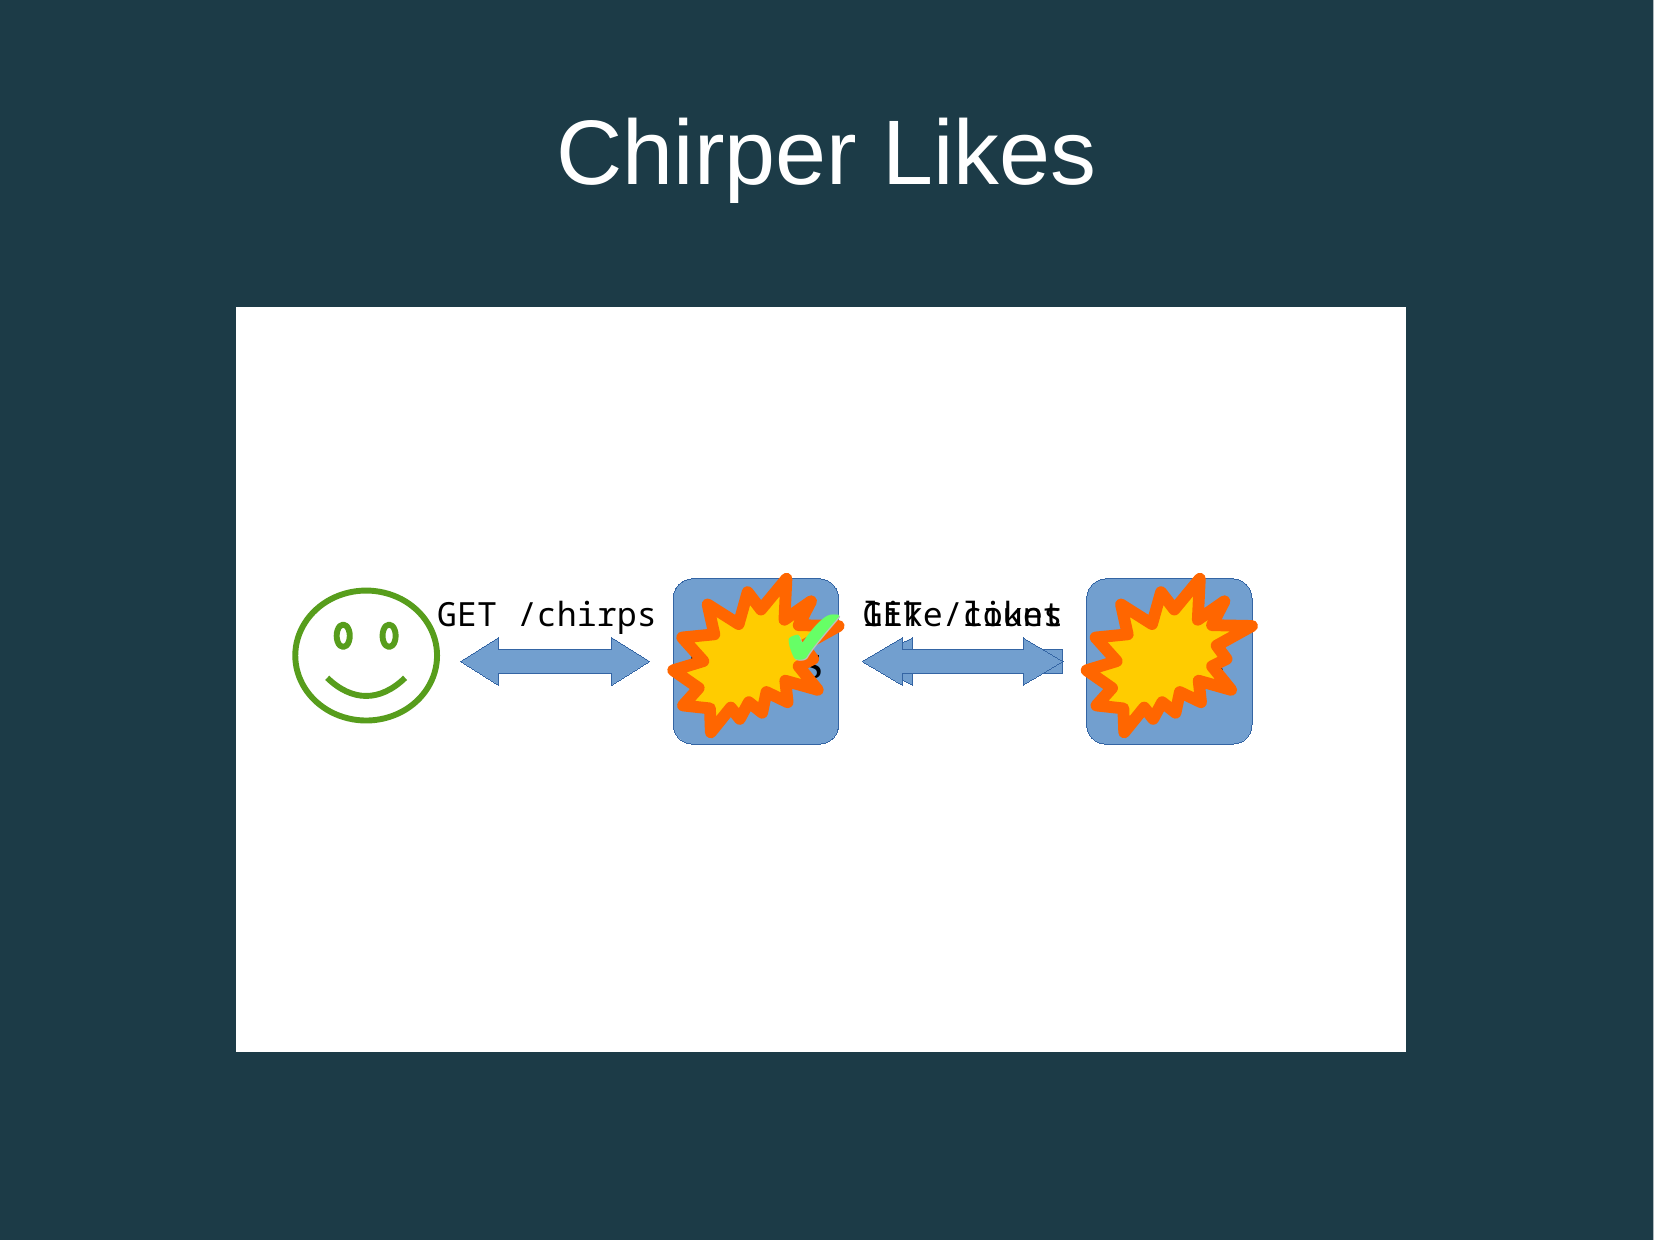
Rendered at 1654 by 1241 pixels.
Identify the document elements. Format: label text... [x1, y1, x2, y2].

text_box Chirps [673, 671, 839, 745]
text_box GET /chirps [437, 590, 658, 630]
text_box Likes [1086, 626, 1253, 745]
text_box [236, 307, 1406, 1052]
text_box Likes [1086, 578, 1199, 670]
text_box like count [862, 590, 1063, 630]
text_box ✔ [779, 578, 846, 682]
title Chirper Likes [82, 49, 1571, 257]
text_box Likes [1198, 578, 1253, 625]
text_box Chirps [673, 578, 779, 670]
